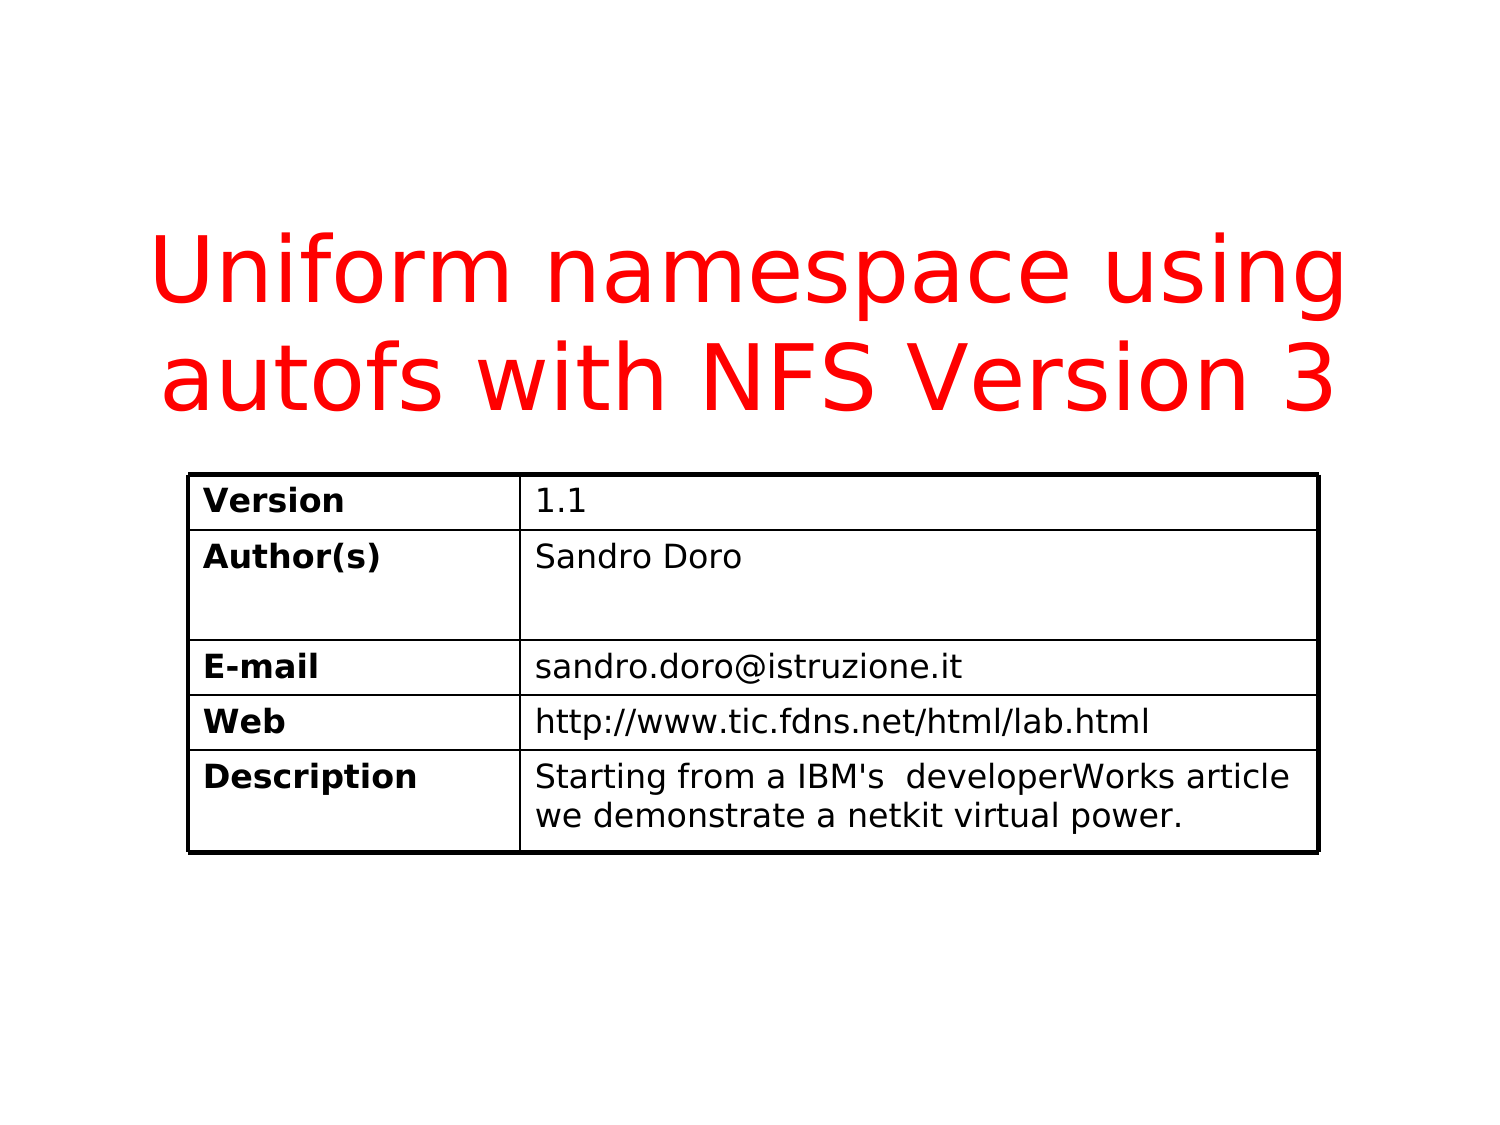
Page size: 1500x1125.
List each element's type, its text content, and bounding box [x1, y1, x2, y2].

text_box http://www.tic.fdns.net/html/lab.html [521, 696, 1316, 749]
text_box Description [190, 751, 519, 850]
title Uniform namespace using autofs with NFS Version 3 [112, 199, 1388, 451]
text_box Version [190, 477, 519, 529]
text_box sandro.doro@istruzione.it [521, 641, 1316, 694]
text_box Starting from a IBM's developerWorks article we demonstrate a netkit virtual power. [521, 751, 1316, 850]
text_box Web [190, 696, 519, 749]
text_box Sandro Doro [521, 531, 1316, 639]
text_box Author(s) [190, 531, 519, 639]
text_box 1.1 [521, 477, 1316, 529]
text_box E-mail [190, 641, 519, 694]
